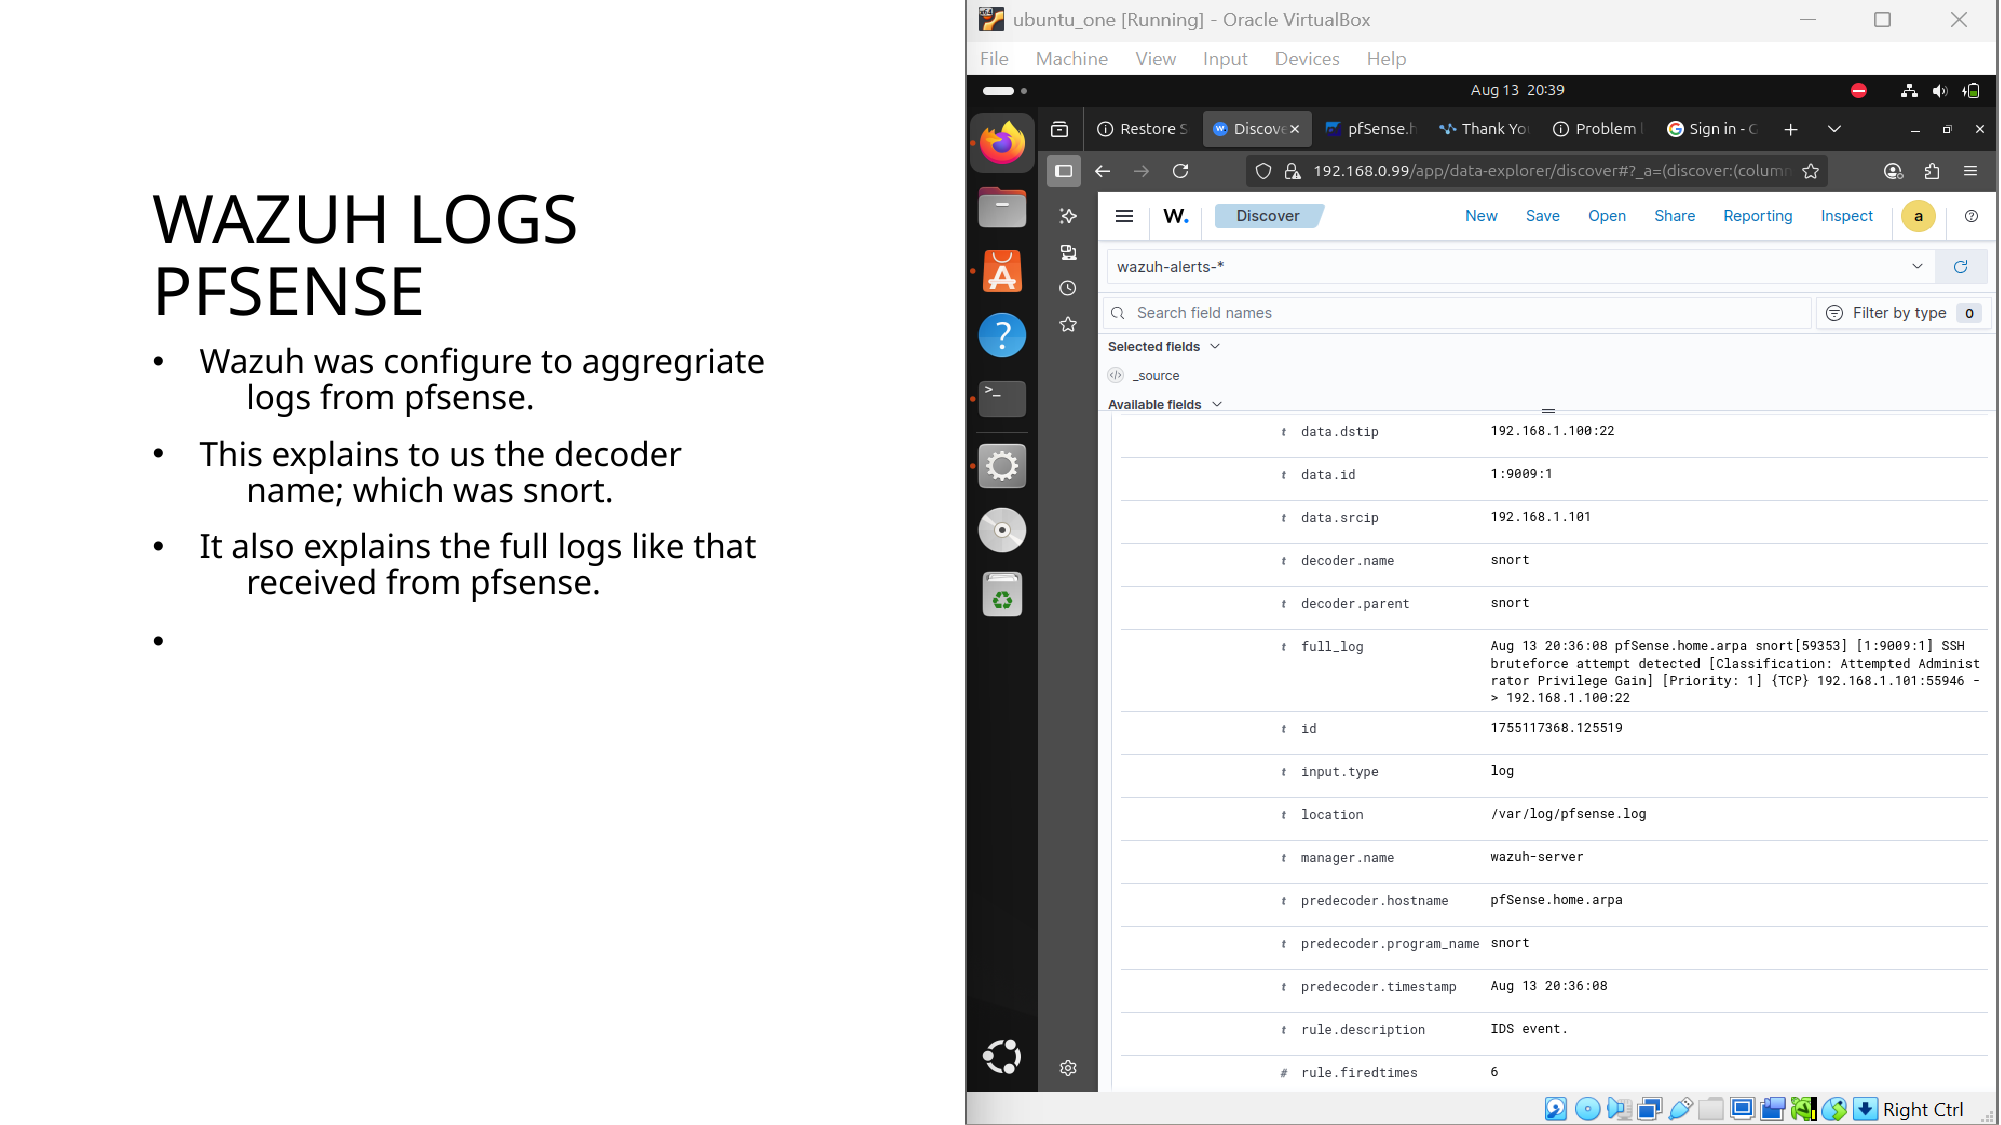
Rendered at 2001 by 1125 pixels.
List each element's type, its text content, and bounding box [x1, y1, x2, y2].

list Wazuh was configure to aggregriate logs from pfsense. This explains to us the decoder name; which was snort. It also explains the full logs like that received from pfsense. [137, 337, 783, 963]
title WAZUH LOGS PFSENSE [137, 75, 783, 337]
picture [965, 0, 1999, 1125]
